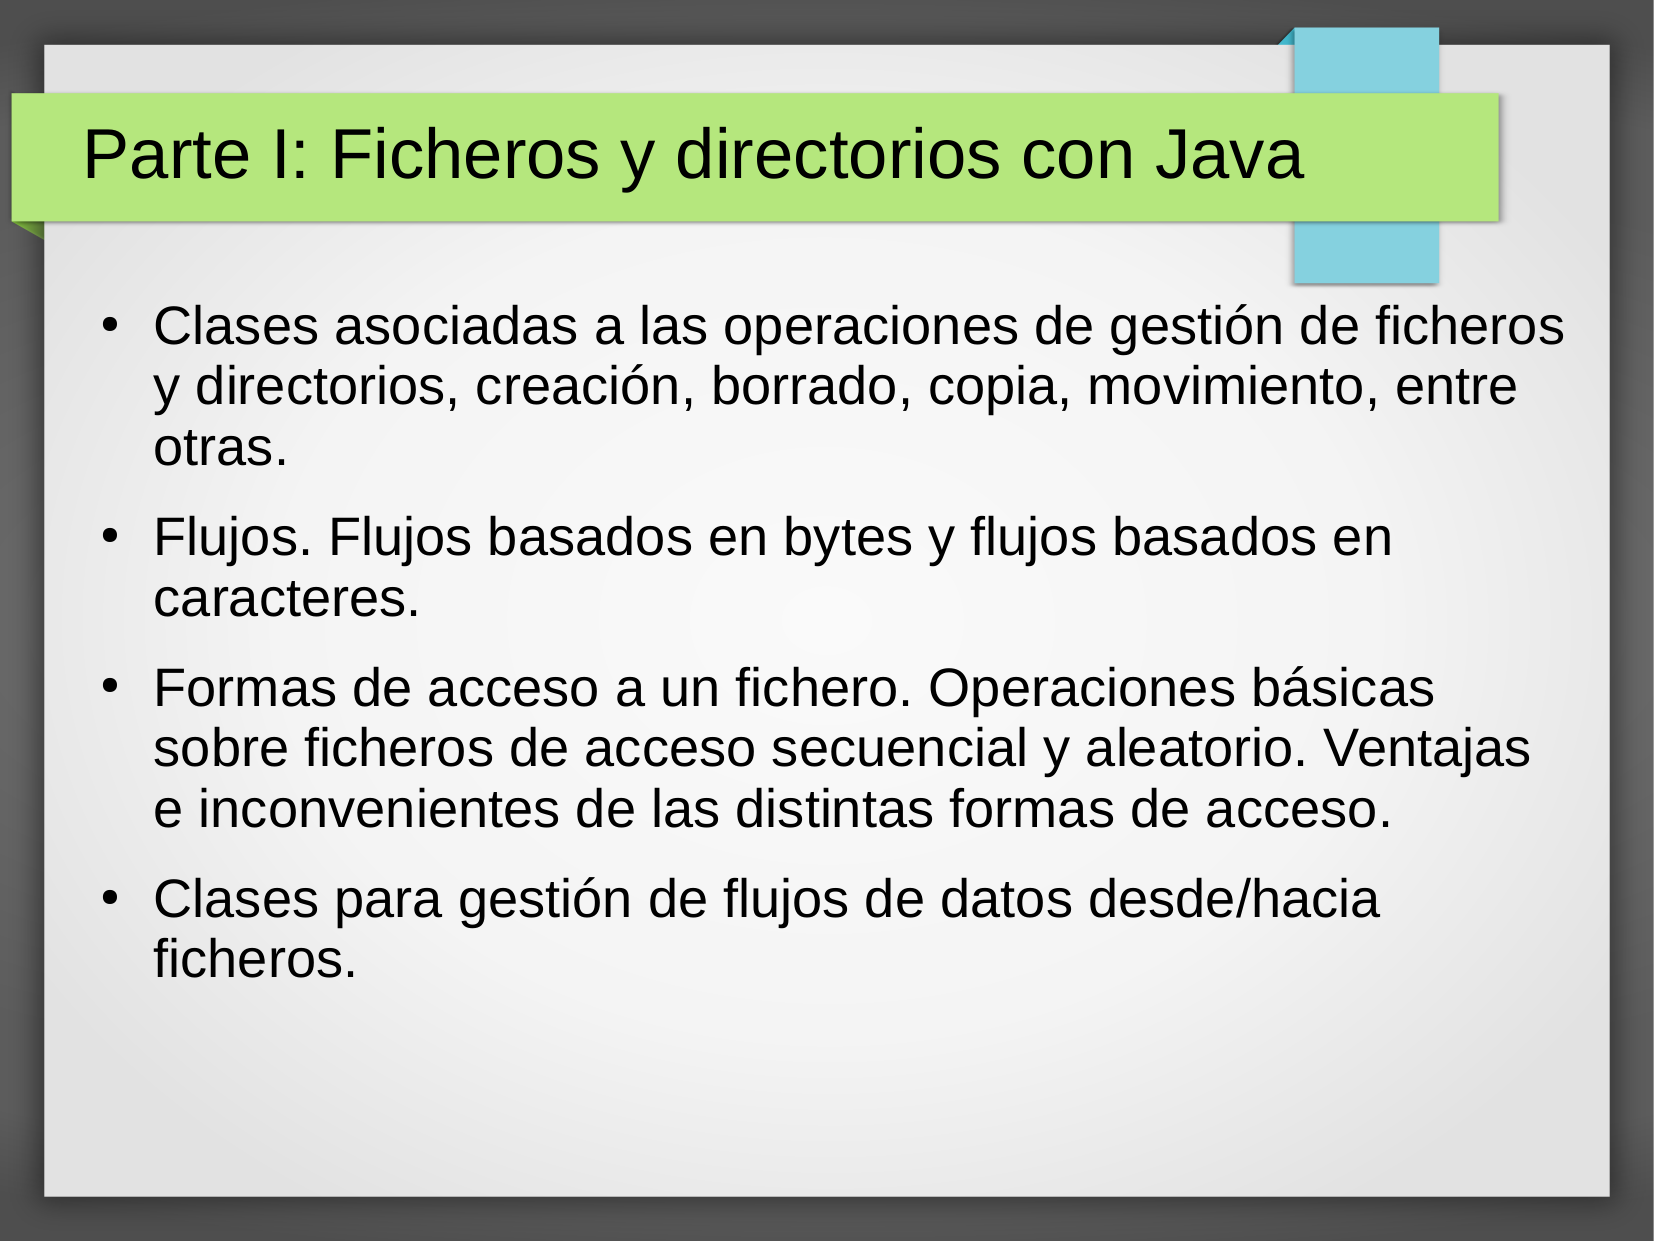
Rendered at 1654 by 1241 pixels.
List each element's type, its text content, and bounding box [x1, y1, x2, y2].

picture [0, 0, 1654, 1241]
list Clases asociadas a las operaciones de gestión de ficheros y directorios, creación, borrado, copia, movimiento, entre otras. Flujos. Flujos basados en bytes y flujos basados en caracteres. Formas de acceso a un fichero. Operaciones básicas sobre ficheros de acceso secuencial y aleatorio. Ventajas e inconvenientes de las distintas formas de acceso. Clases para gestión de flujos de datos desde/hacia ficheros. [82, 295, 1571, 1015]
title Parte I: Ficheros y directorios con Java [82, 74, 1486, 233]
